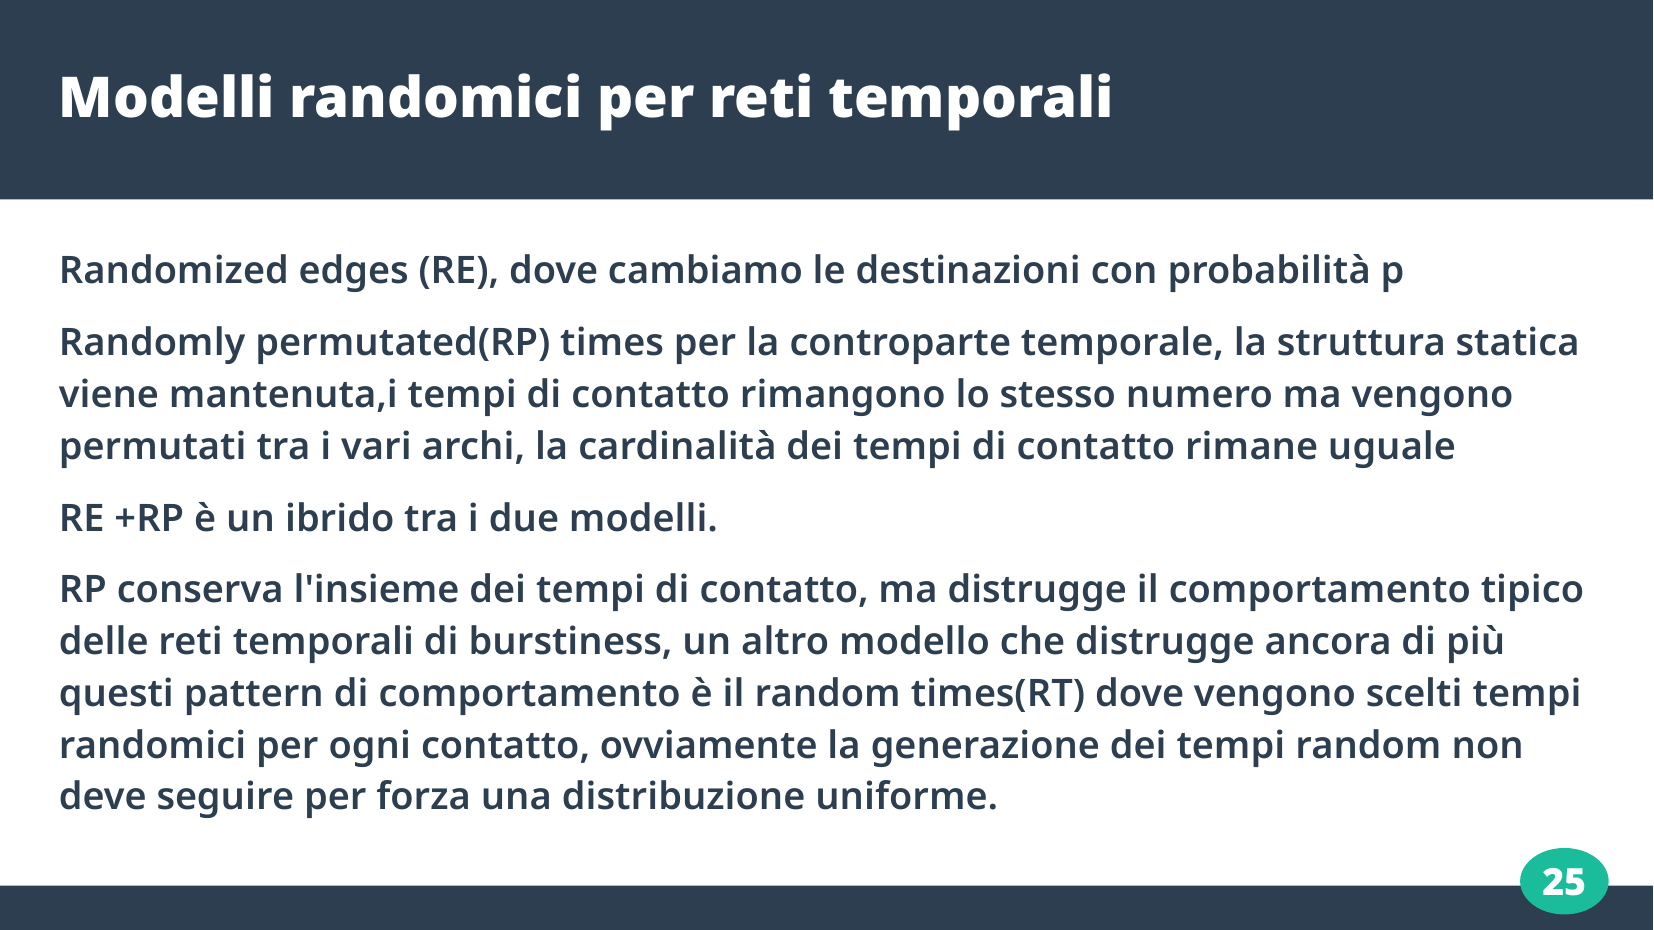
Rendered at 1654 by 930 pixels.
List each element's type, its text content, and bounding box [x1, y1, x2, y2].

title Modelli randomici per reti temporali [58, 36, 1594, 155]
list Randomized edges (RE), dove cambiamo le destinazioni con probabilità p Randomly permutated(RP) times per la controparte temporale, la struttura statica viene mantenuta,i tempi di contatto rimangono lo stesso numero ma vengono permutati tra i vari archi, la cardinalità dei tempi di contatto rimane uguale RE +RP è un ibrido tra i due modelli. RP conserva l'insieme dei tempi di contatto, ma distrugge il comportamento tipico delle reti temporali di burstiness, un altro modello che distrugge ancora di più questi pattern di comportamento è il random times(RT) dove vengono scelti tempi randomici per ogni contatto, ovviamente la generazione dei tempi random non deve seguire per forza una distribuzione uniforme. [58, 243, 1594, 864]
